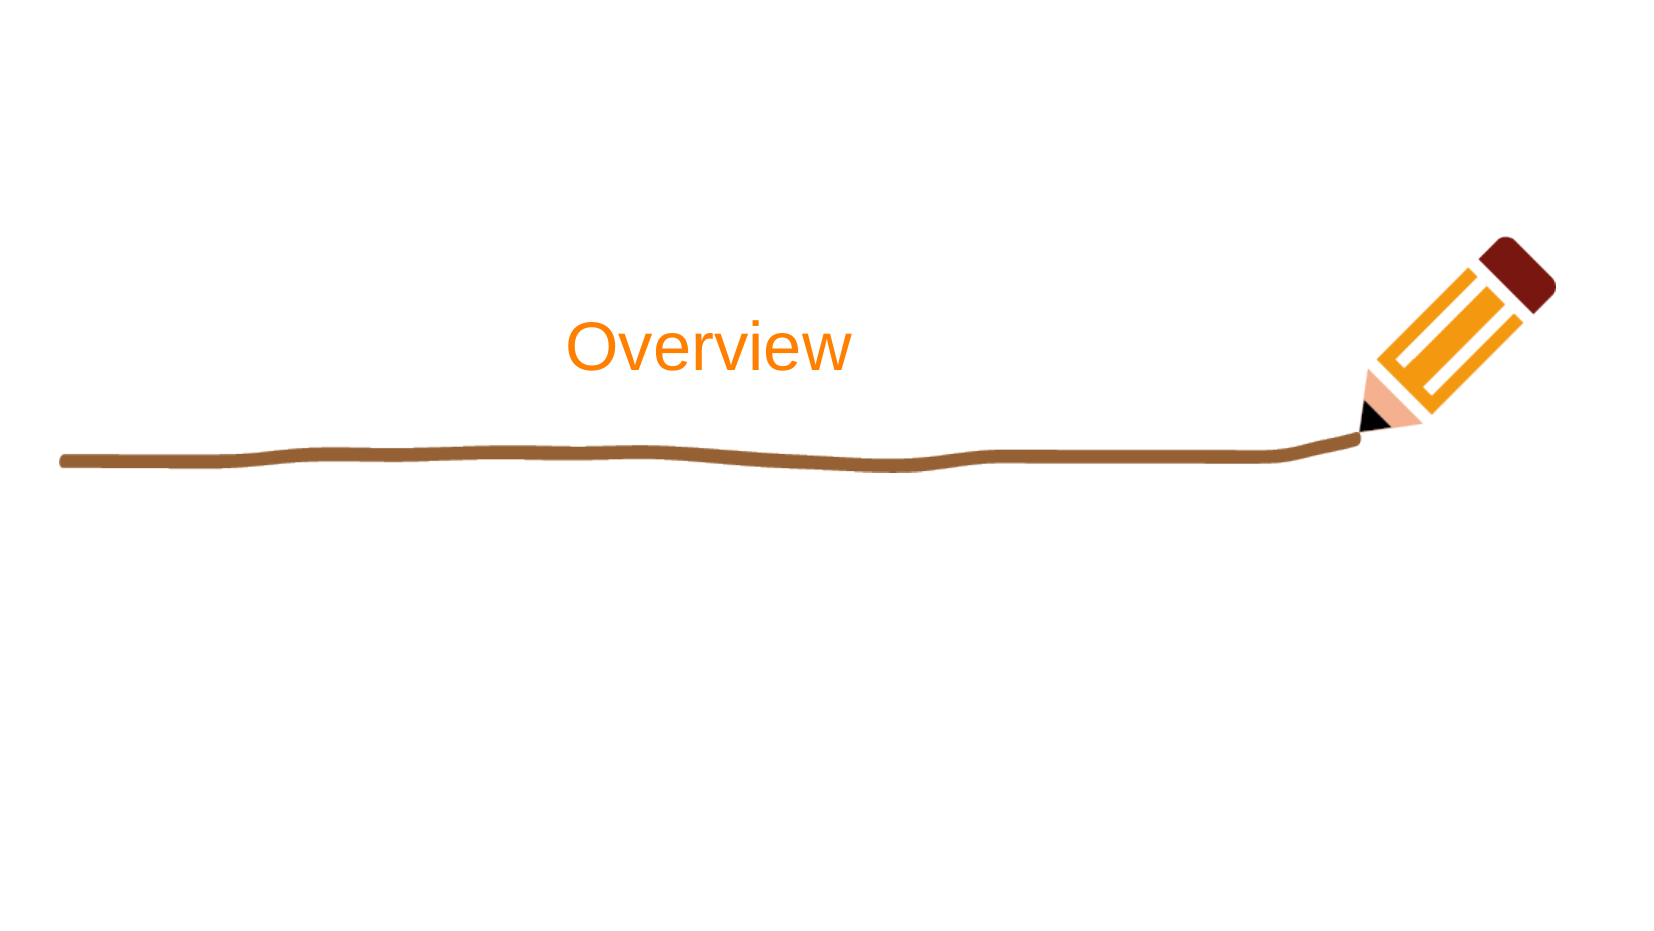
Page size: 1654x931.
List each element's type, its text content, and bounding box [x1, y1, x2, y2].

title Overview [88, 265, 1329, 429]
picture [59, 236, 1556, 473]
